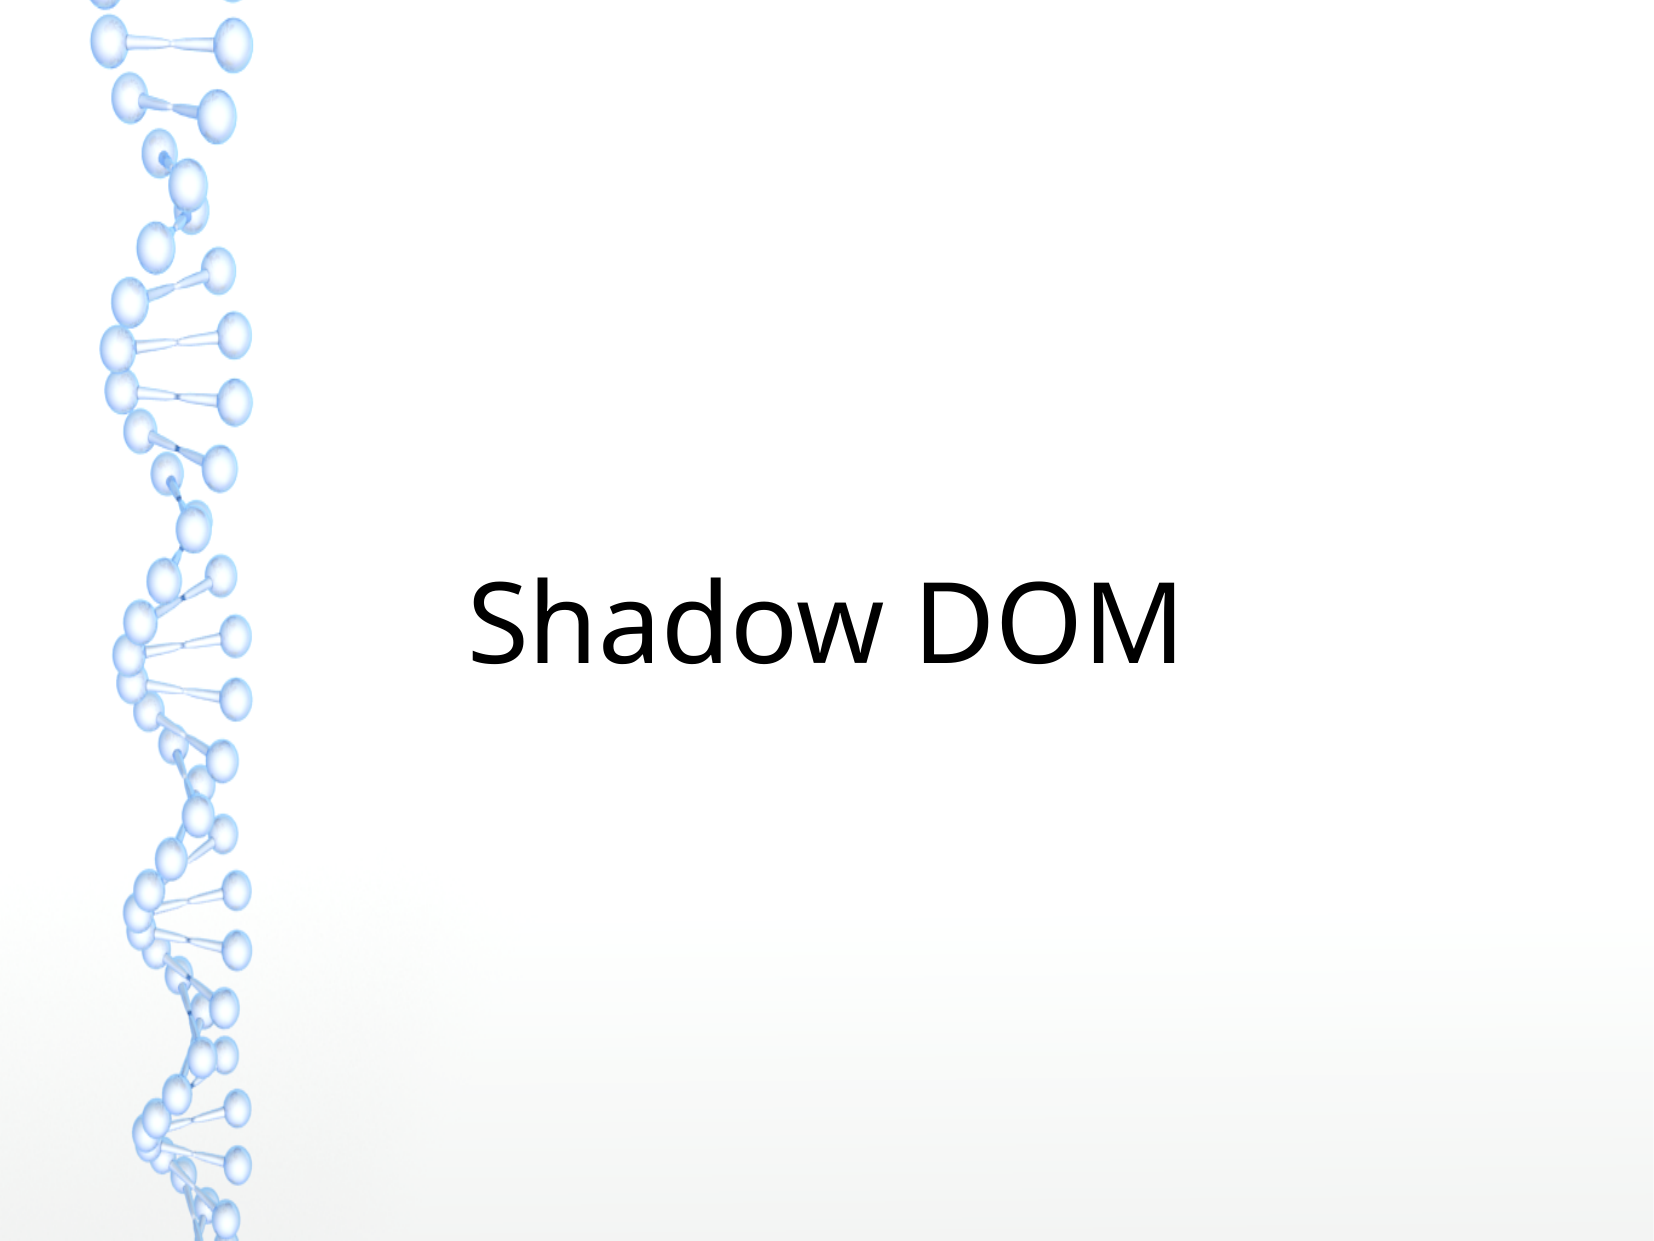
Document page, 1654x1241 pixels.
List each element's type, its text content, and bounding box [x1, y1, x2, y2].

picture [0, 0, 1654, 1241]
subtitle Shadow DOM [162, 134, 1492, 1106]
